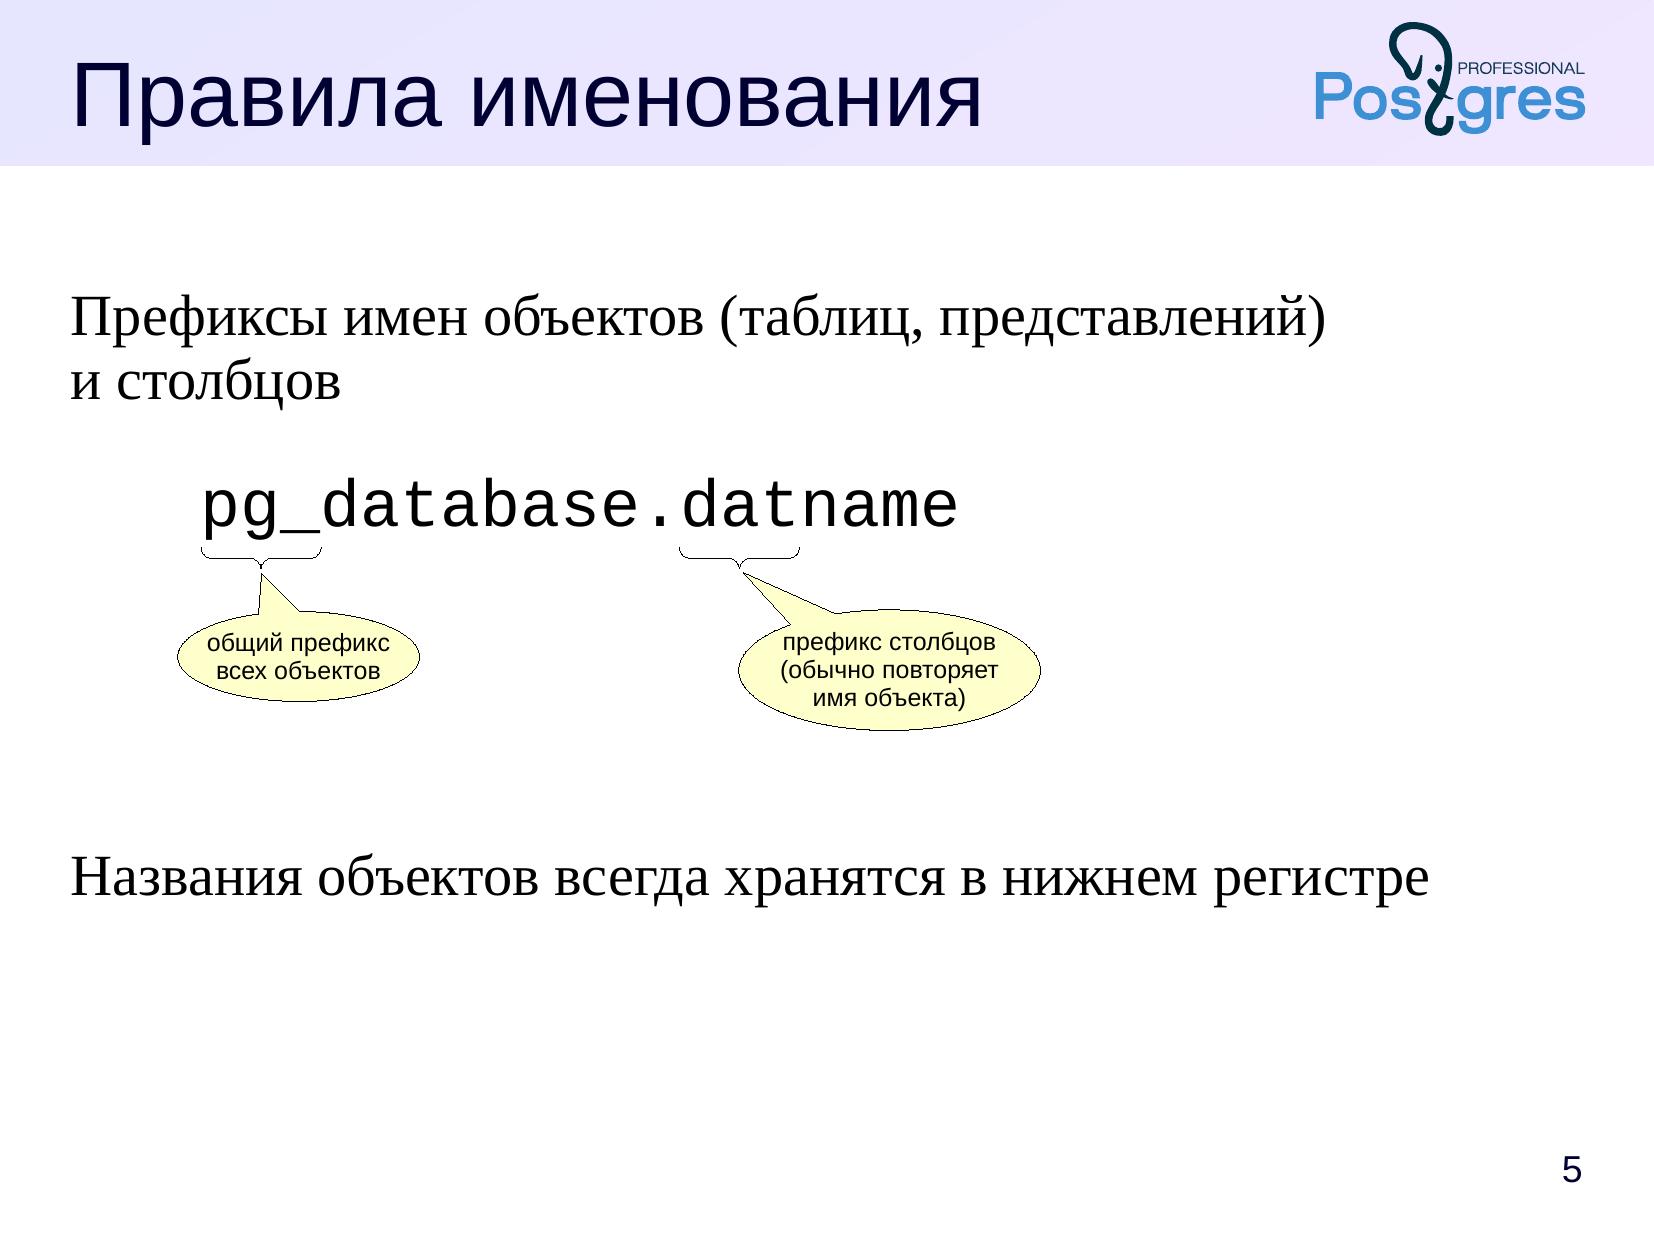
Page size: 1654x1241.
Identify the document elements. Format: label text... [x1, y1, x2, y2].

text_box pg_database.datname [185, 463, 981, 557]
text_box префикс столбцов (обычно повторяет имя объекта) [738, 572, 1041, 731]
list Префиксы имен объектов (таблиц, представлений) и столбцов Названия объектов всегда хранятся в нижнем регистре [70, 283, 1583, 1134]
title Правила именования [70, 43, 1241, 147]
text_box общий префикс всех объектов [177, 573, 420, 702]
